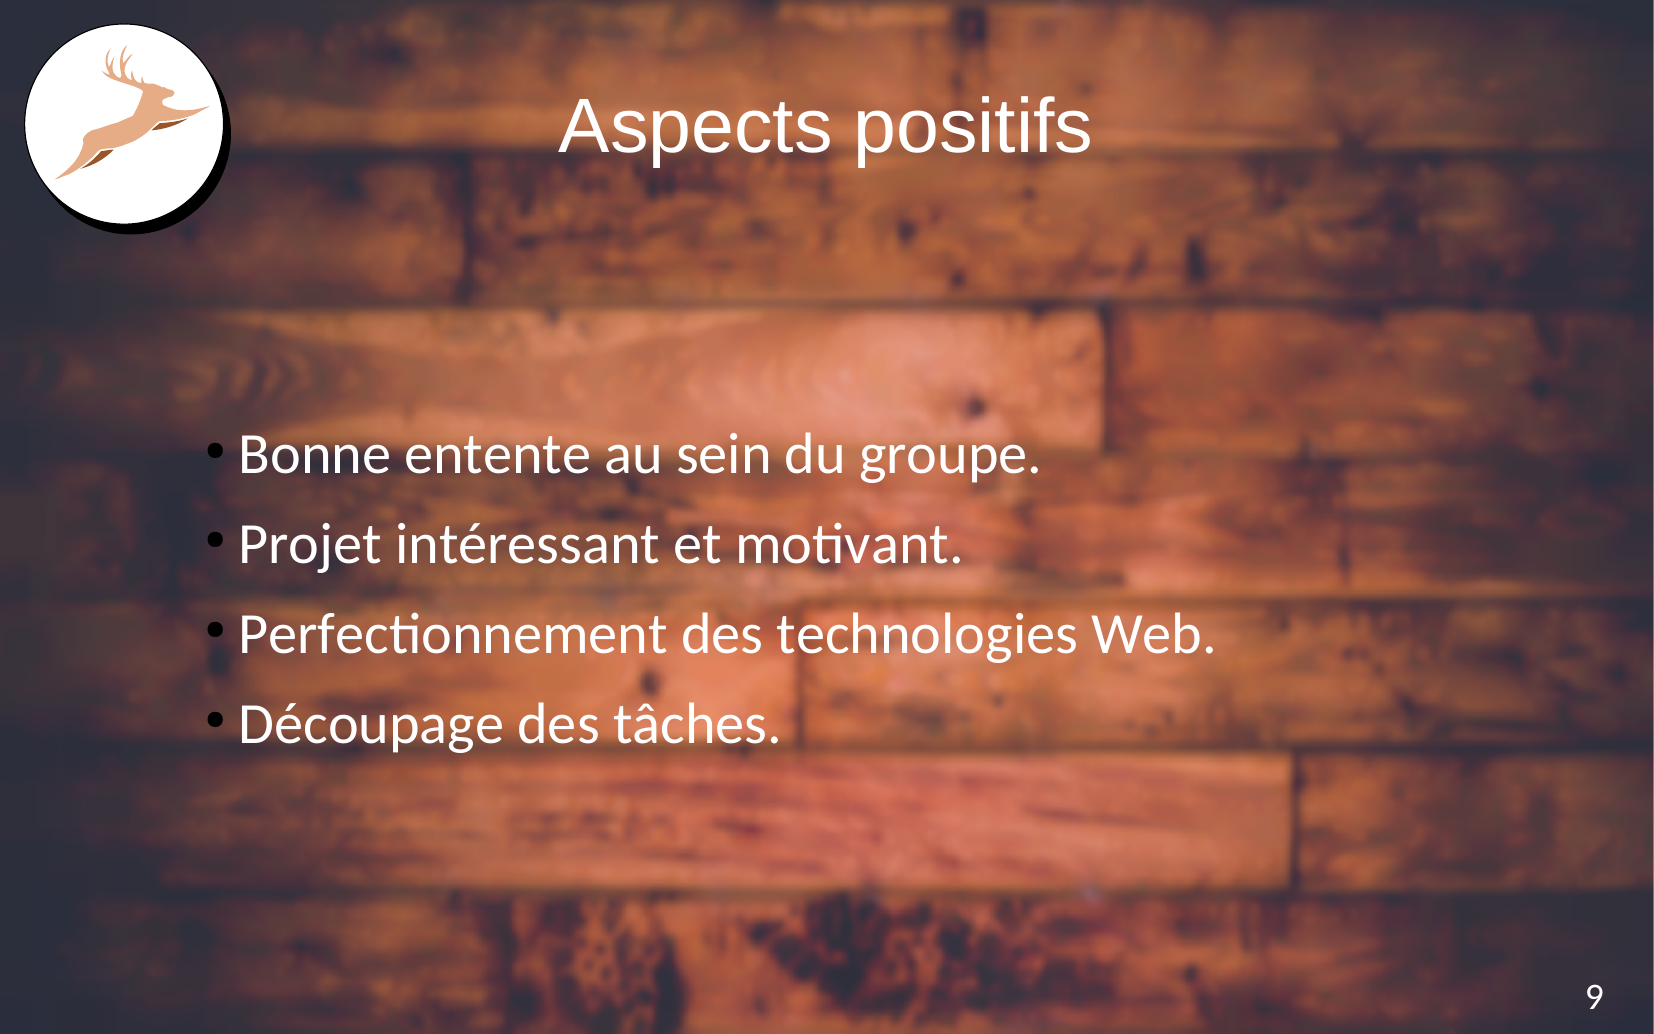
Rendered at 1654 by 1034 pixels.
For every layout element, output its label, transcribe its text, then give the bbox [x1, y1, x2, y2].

text_box 9 [1570, 964, 1642, 1034]
text_box Aspects positifs [237, 41, 1571, 214]
picture [0, 0, 1654, 1034]
text_box Bonne entente au sein du groupe. Projet intéressant et motivant. Perfectionnement des technologies Web. Découpage des tâches. [92, 323, 1605, 923]
